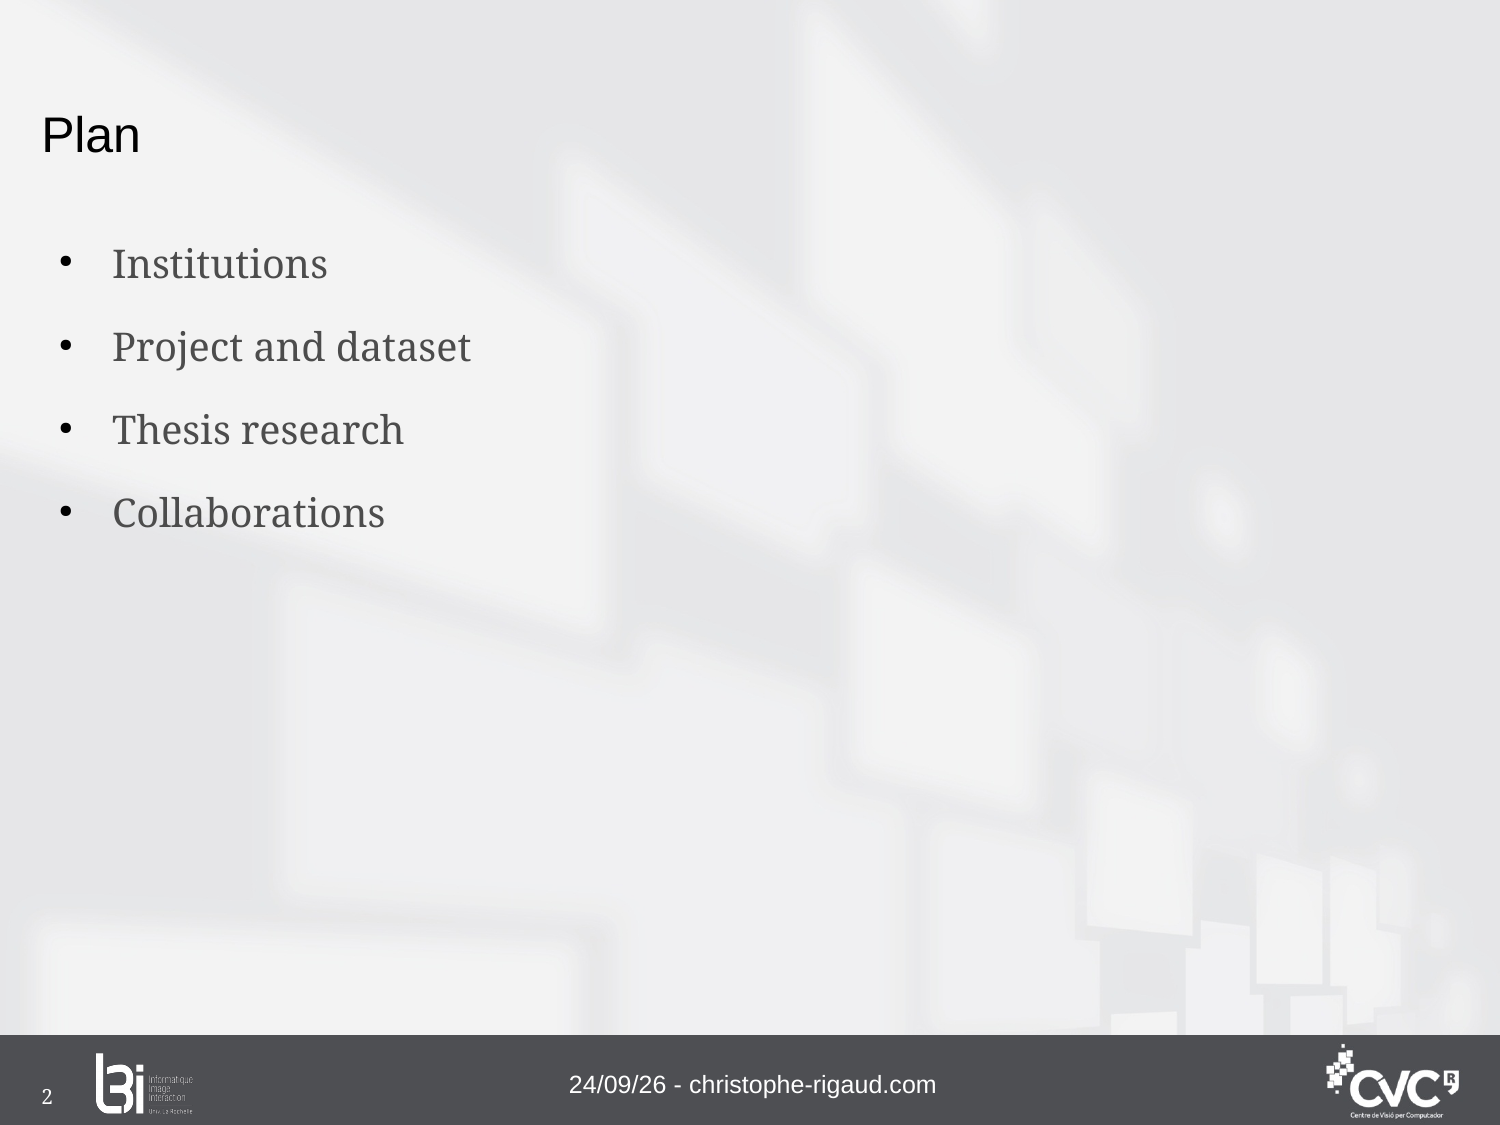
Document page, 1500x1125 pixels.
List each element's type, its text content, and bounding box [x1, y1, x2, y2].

title Plan [41, 41, 1459, 229]
list Institutions Project and dataset Thesis research Collaborations [41, 235, 1459, 1004]
picture [0, 0, 1500, 1125]
text_box 01/03/13 - christophe-rigaud.com [59, 1063, 1447, 1106]
